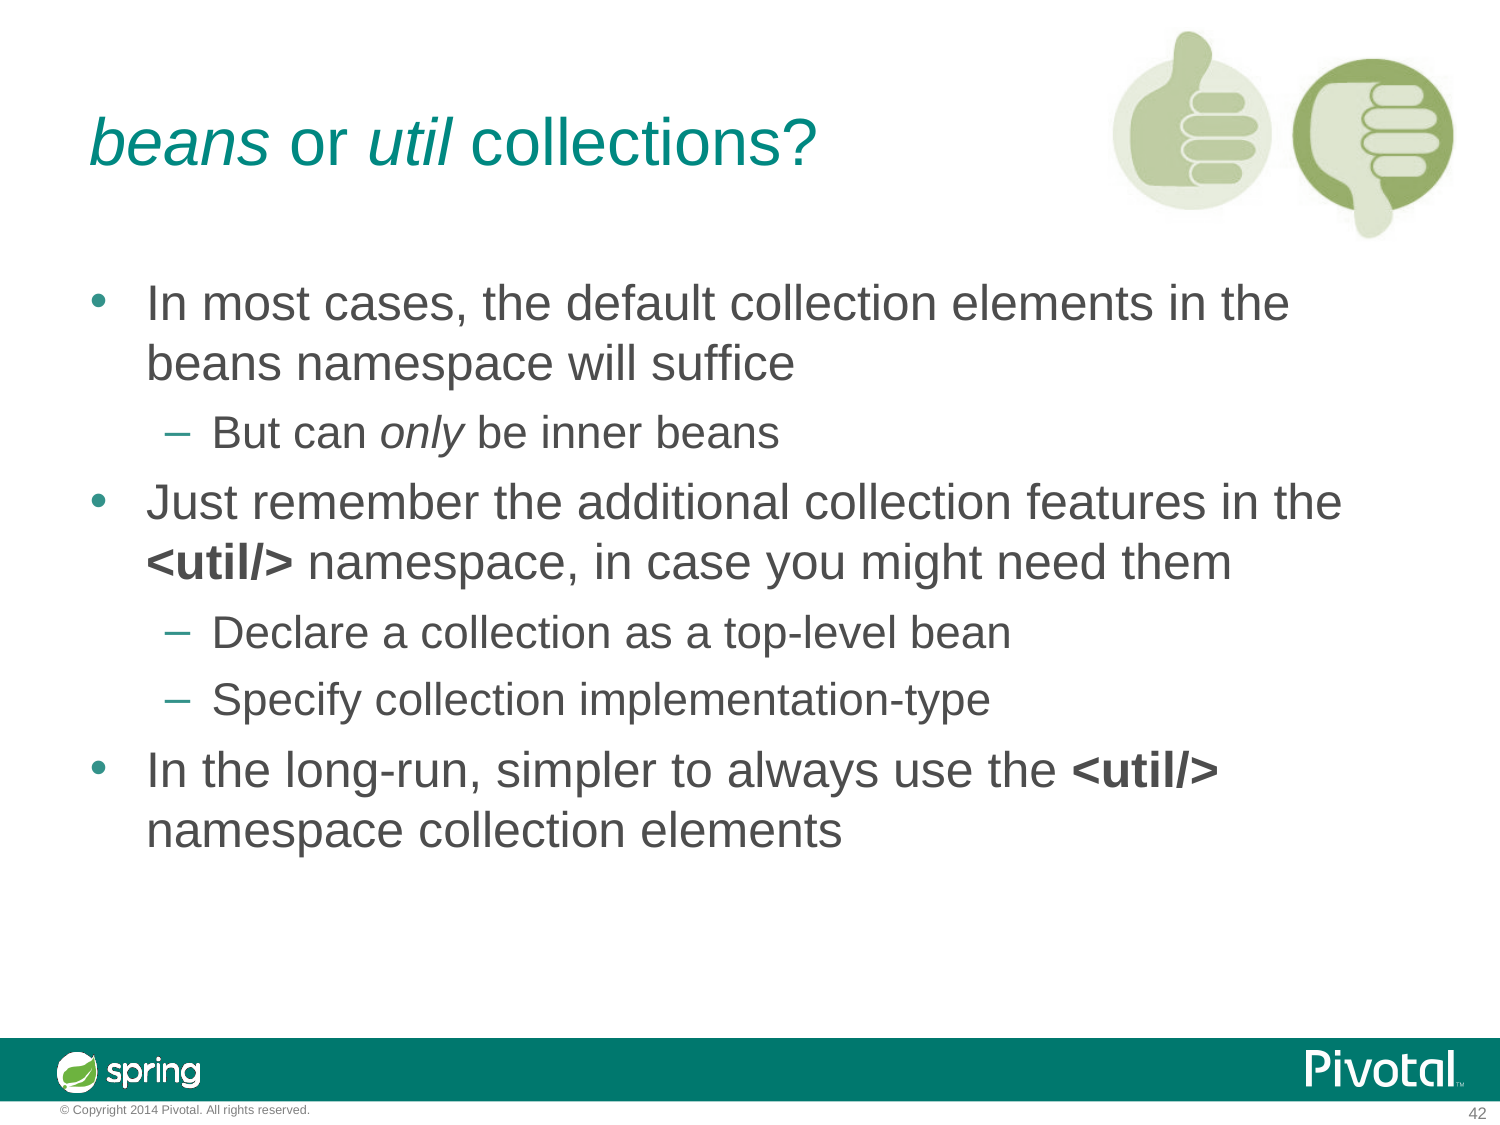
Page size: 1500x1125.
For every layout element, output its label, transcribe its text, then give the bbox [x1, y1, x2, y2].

picture [1306, 1050, 1464, 1087]
picture [1107, 27, 1457, 243]
list In most cases, the default collection elements in the beans namespace will suffice But can only be inner beans Just remember the additional collection features in the <util/> namespace, in case you might need them Declare a collection as a top-level bean Specify collection implementation-type In the long-run, simpler to always use the <util/> namespace collection elements [75, 262, 1426, 938]
picture [32, 1041, 210, 1103]
title beans or util collections? [75, 45, 1107, 233]
